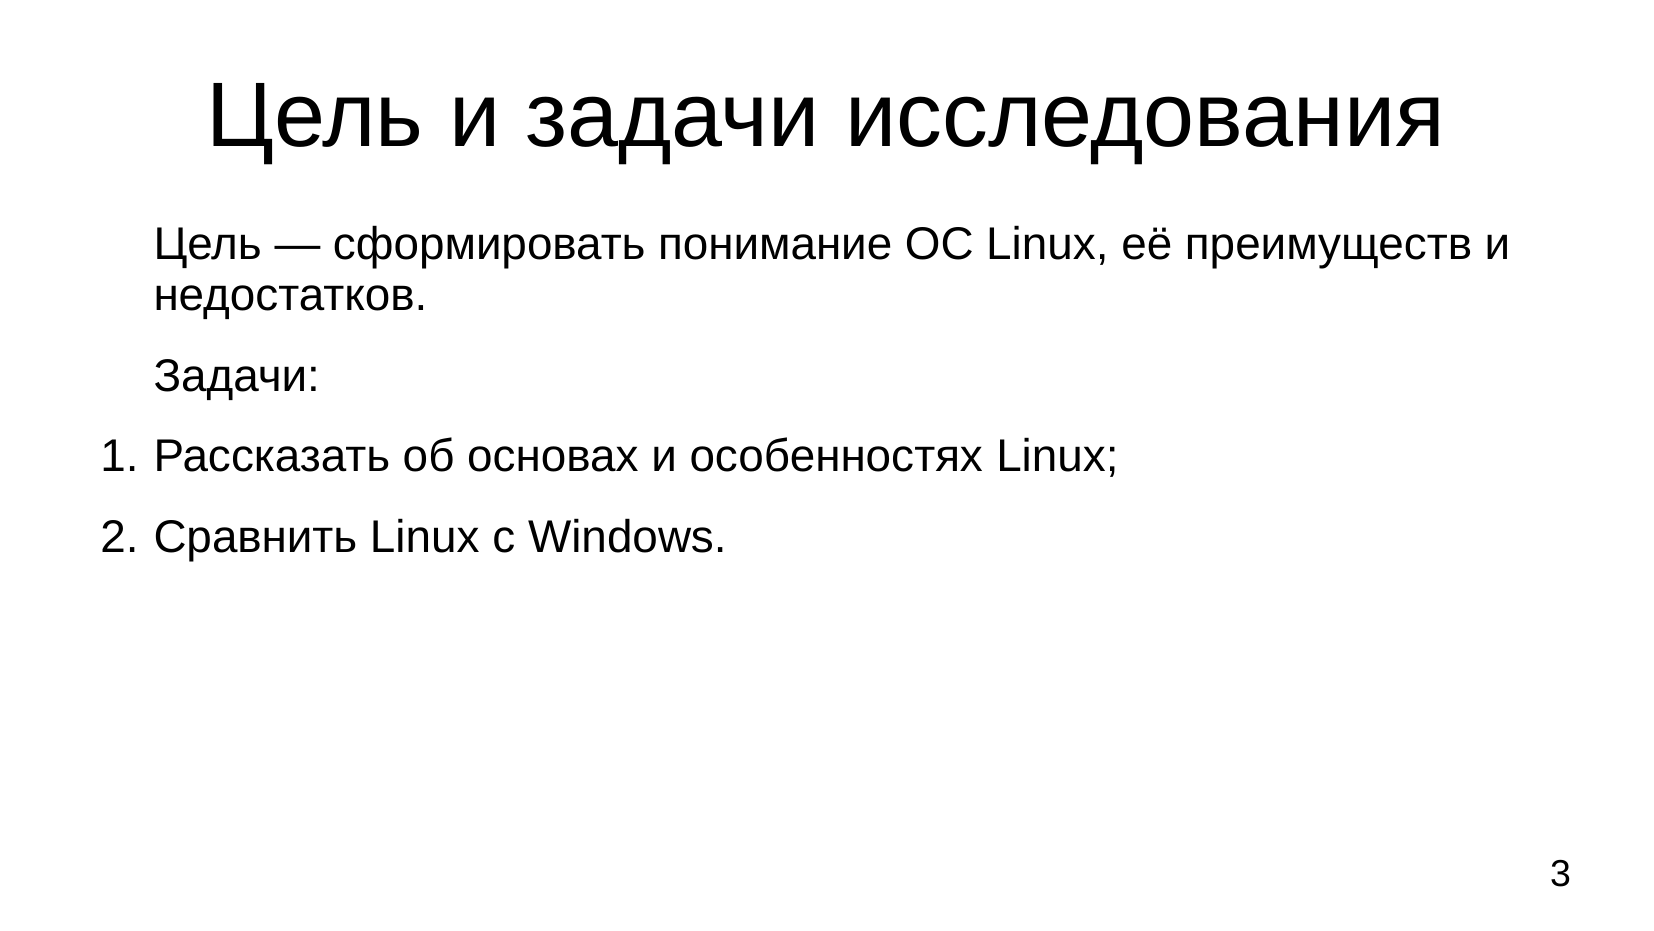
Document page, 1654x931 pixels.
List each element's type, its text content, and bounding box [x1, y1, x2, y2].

text_box 3 [1535, 845, 1654, 916]
list Цель — сформировать понимание ОС Linux, её преимуществ и недостатков. Задачи: Рассказать об основах и особенностях Linux; Сравнить Linux с Windows. [82, 217, 1571, 758]
title Цель и задачи исследования [82, 37, 1571, 193]
